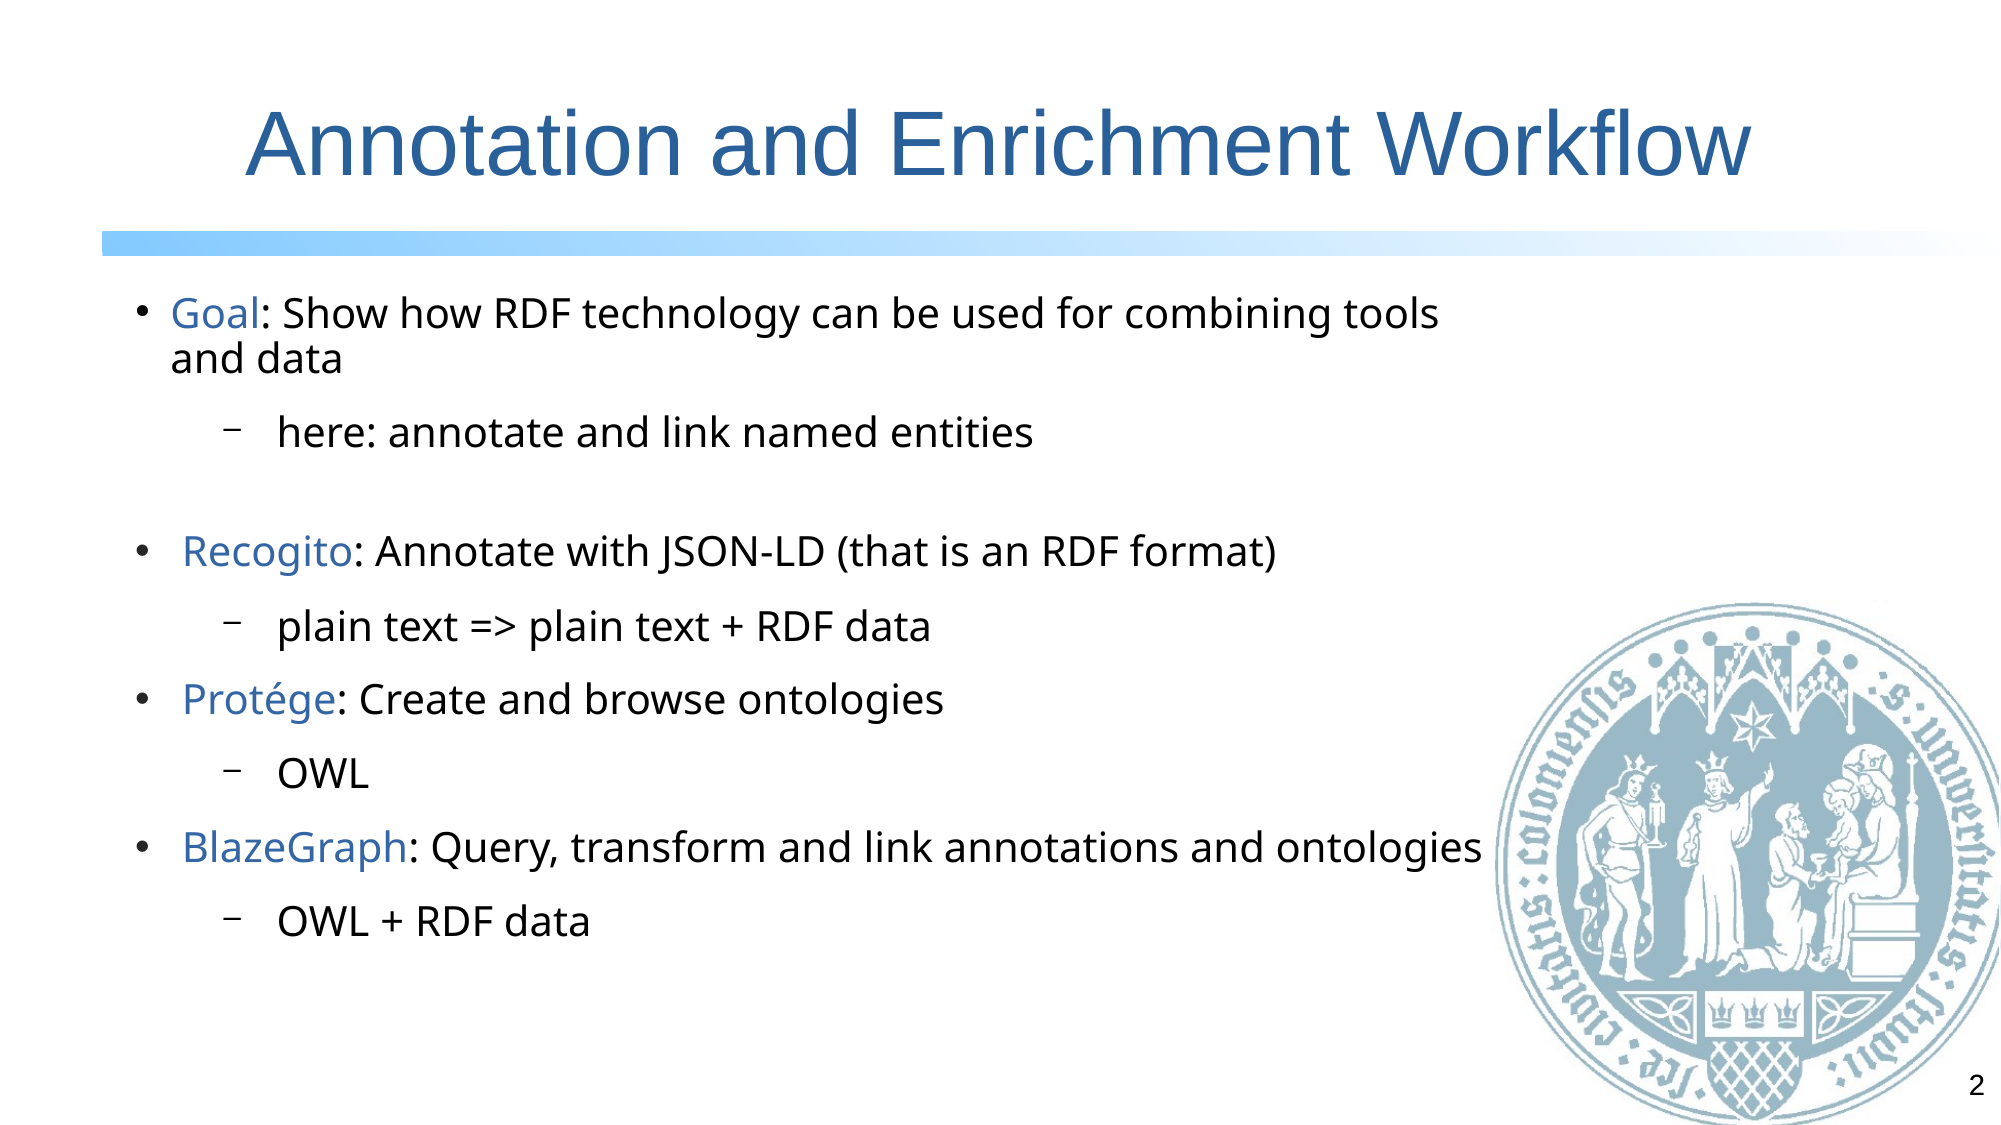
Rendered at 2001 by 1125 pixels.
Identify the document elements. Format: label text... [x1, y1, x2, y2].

title Annotation and Enrichment Workflow [99, 45, 1900, 233]
list Goal: Show how RDF technology can be used for combining tools and data here: annotate and link named entities Recogito: Annotate with JSON-LD (that is an RDF format) plain text => plain text + RDF data Protége: Create and browse ontologies OWL BlazeGraph: Query, transform and link annotations and ontologies OWL + RDF data [120, 285, 1516, 1054]
